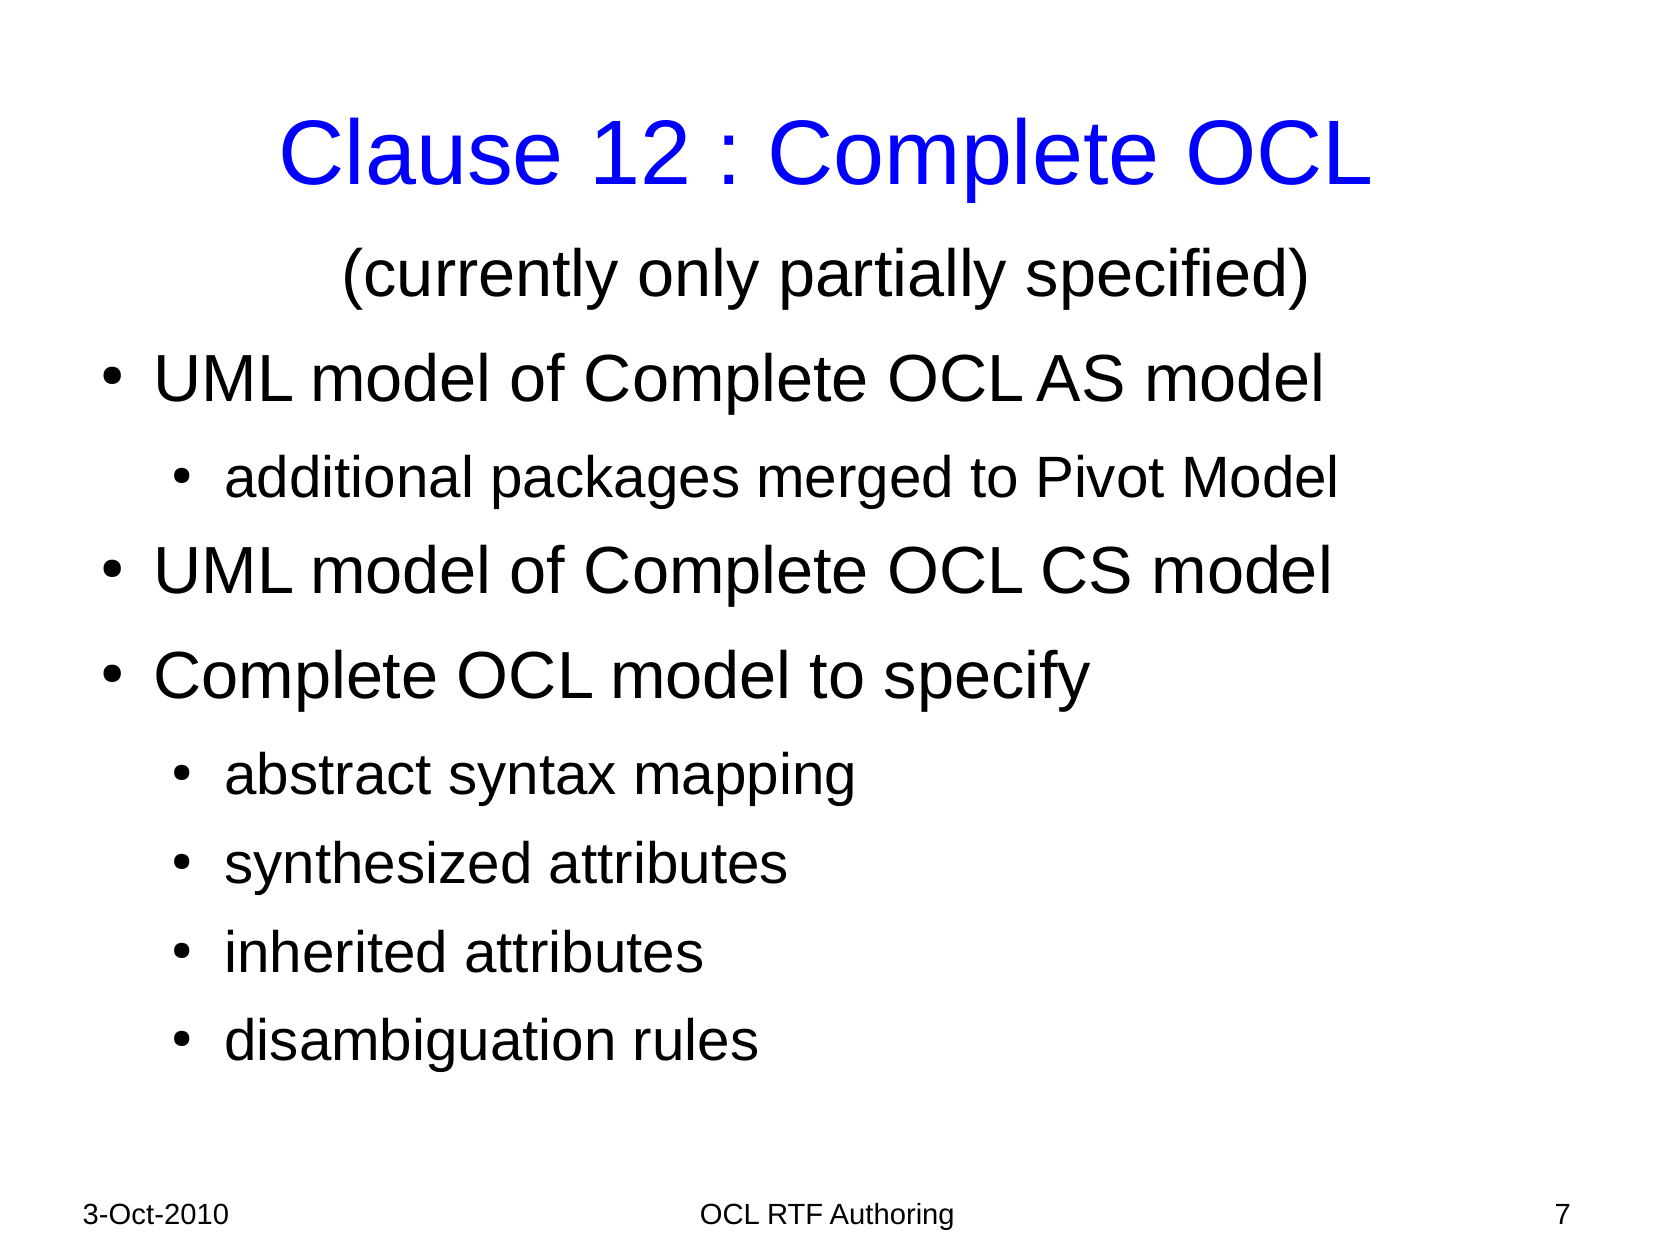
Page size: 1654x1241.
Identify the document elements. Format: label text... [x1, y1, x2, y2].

title Clause 12 : Complete OCL [82, 56, 1571, 236]
list (currently only partially specified) UML model of Complete OCL AS model additional packages merged to Pivot Model UML model of Complete OCL CS model Complete OCL model to specify abstract syntax mapping synthesized attributes inherited attributes disambiguation rules [82, 236, 1571, 1115]
